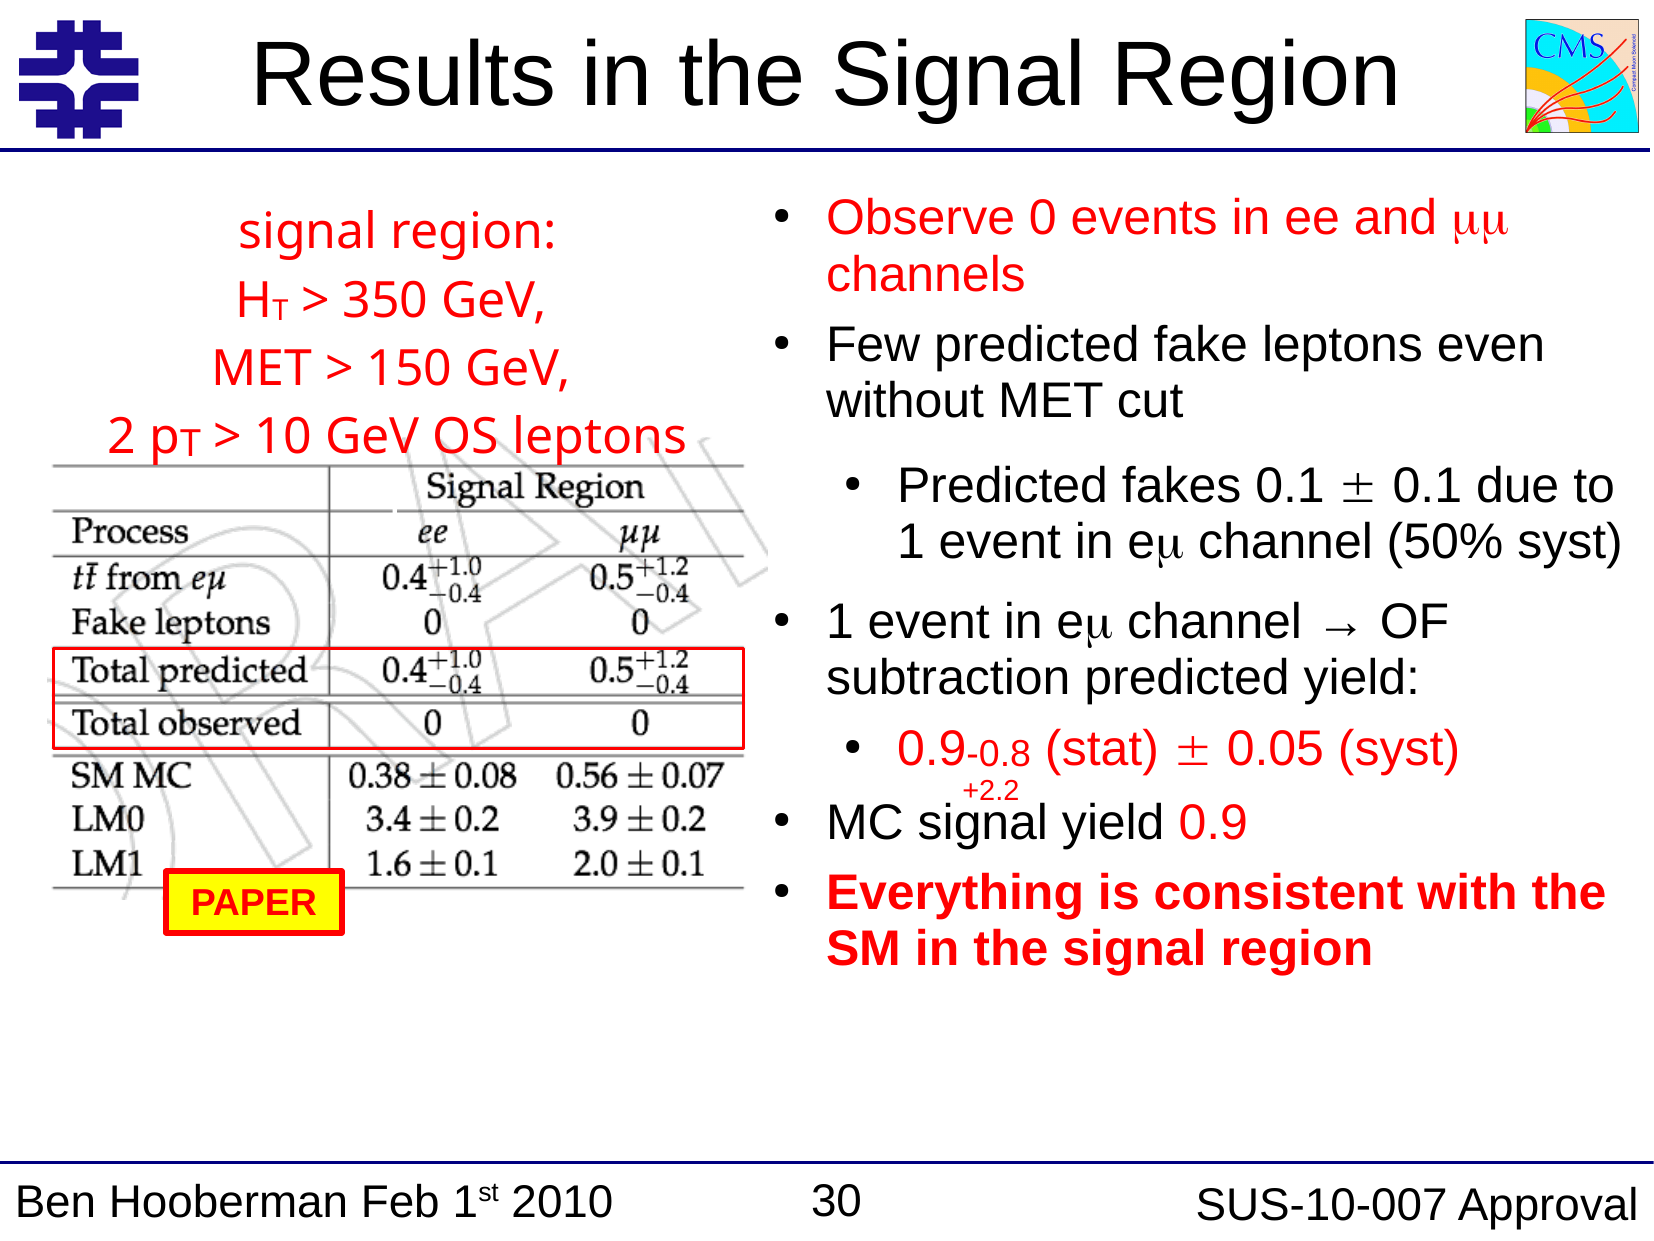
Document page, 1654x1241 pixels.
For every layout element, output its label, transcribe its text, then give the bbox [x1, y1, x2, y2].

text_box PAPER [166, 871, 342, 933]
text_box signal region: HT > 350 GeV, MET > 150 GeV, 2 pT > 10 GeV OS leptons t [107, 195, 688, 537]
list Observe 0 events in ee and mm channels Few predicted fake leptons even without MET cut Predicted fakes 0.1  0.1 due to 1 event in em channel (50% syst) 1 event in em channel → OF subtraction predicted yield: 0.9-0.8 (stat)  0.05 (syst) MC signal yield 0.9 Everything is consistent with the SM in the signal region [755, 189, 1634, 1190]
title Results in the Signal Region [0, 8, 1654, 140]
text_box +2.2 [947, 764, 1304, 843]
picture [47, 436, 768, 901]
